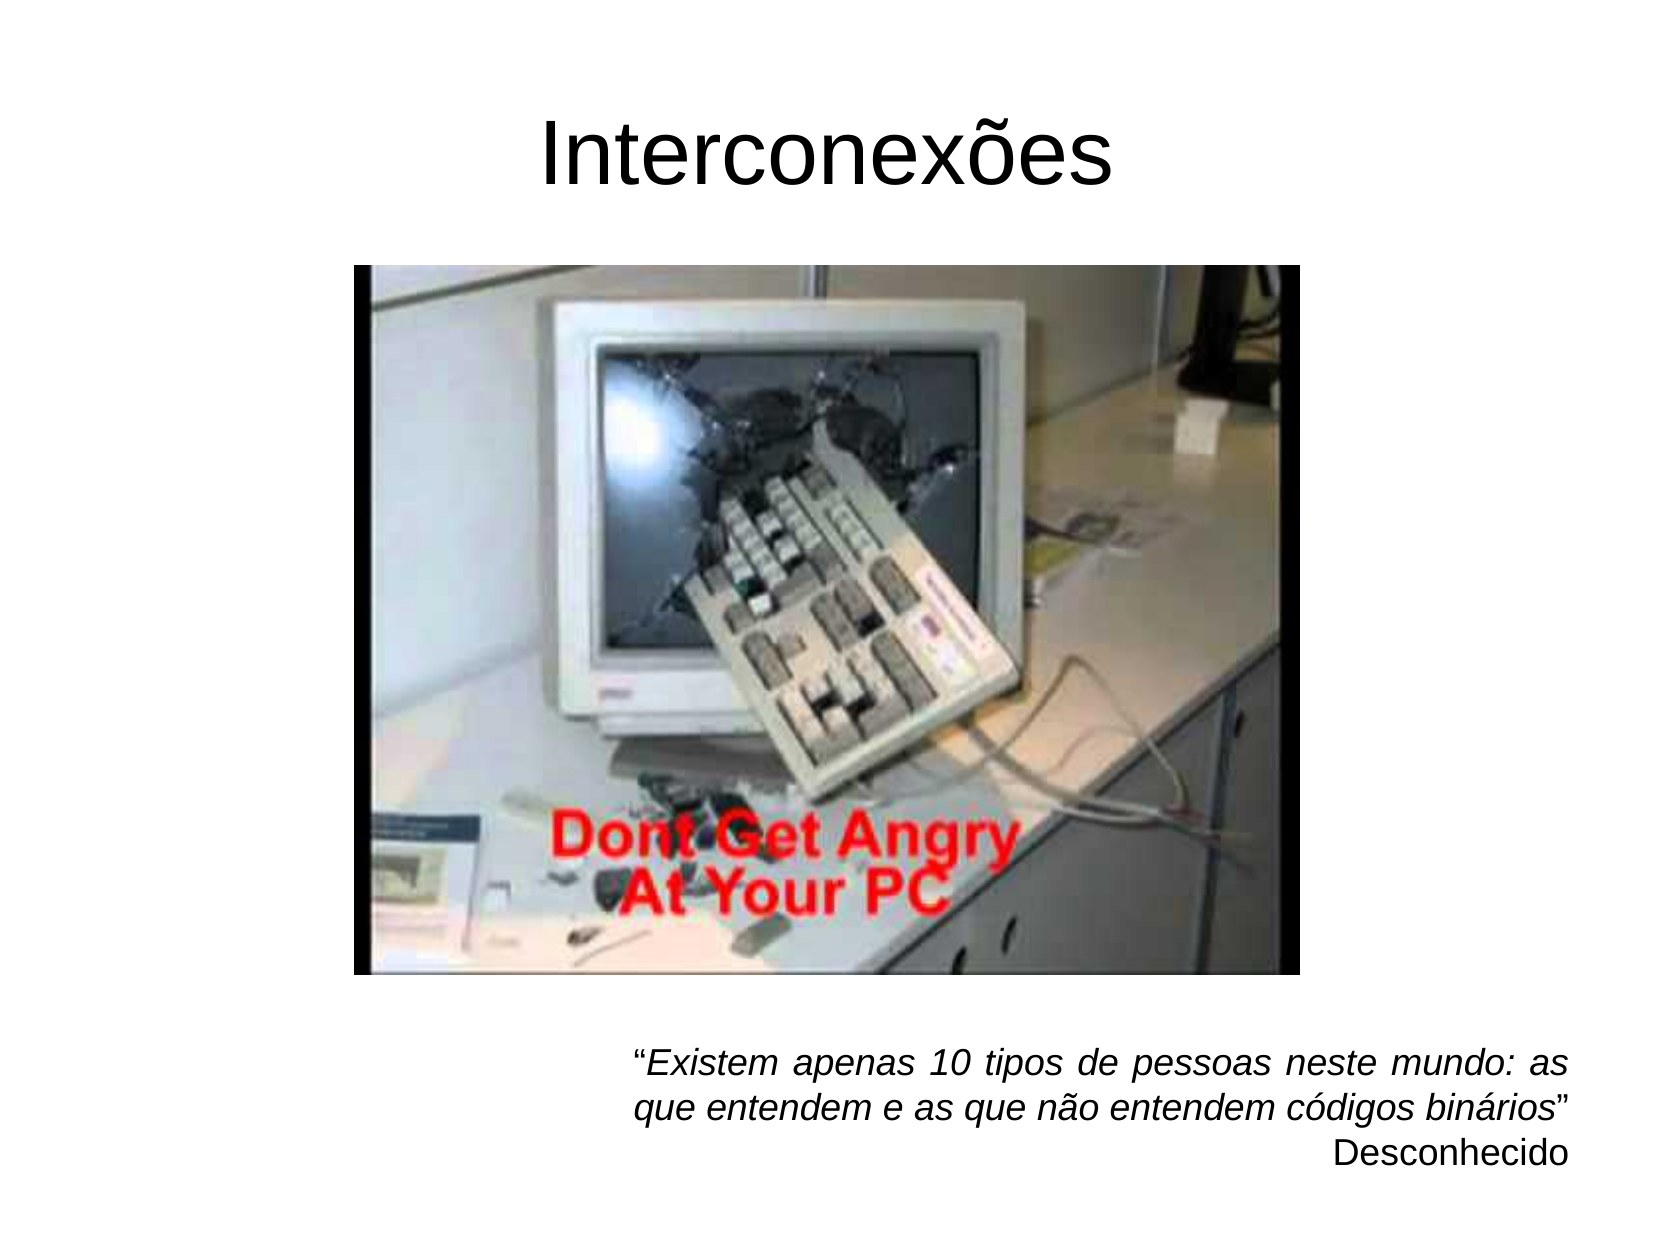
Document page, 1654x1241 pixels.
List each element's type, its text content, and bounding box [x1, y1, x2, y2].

title Interconexões [82, 49, 1571, 257]
text_box “Existem apenas 10 tipos de pessoas neste mundo: as que entendem e as que não entendem códigos binários” Desconhecido [618, 1030, 1584, 1182]
picture [354, 265, 1300, 975]
